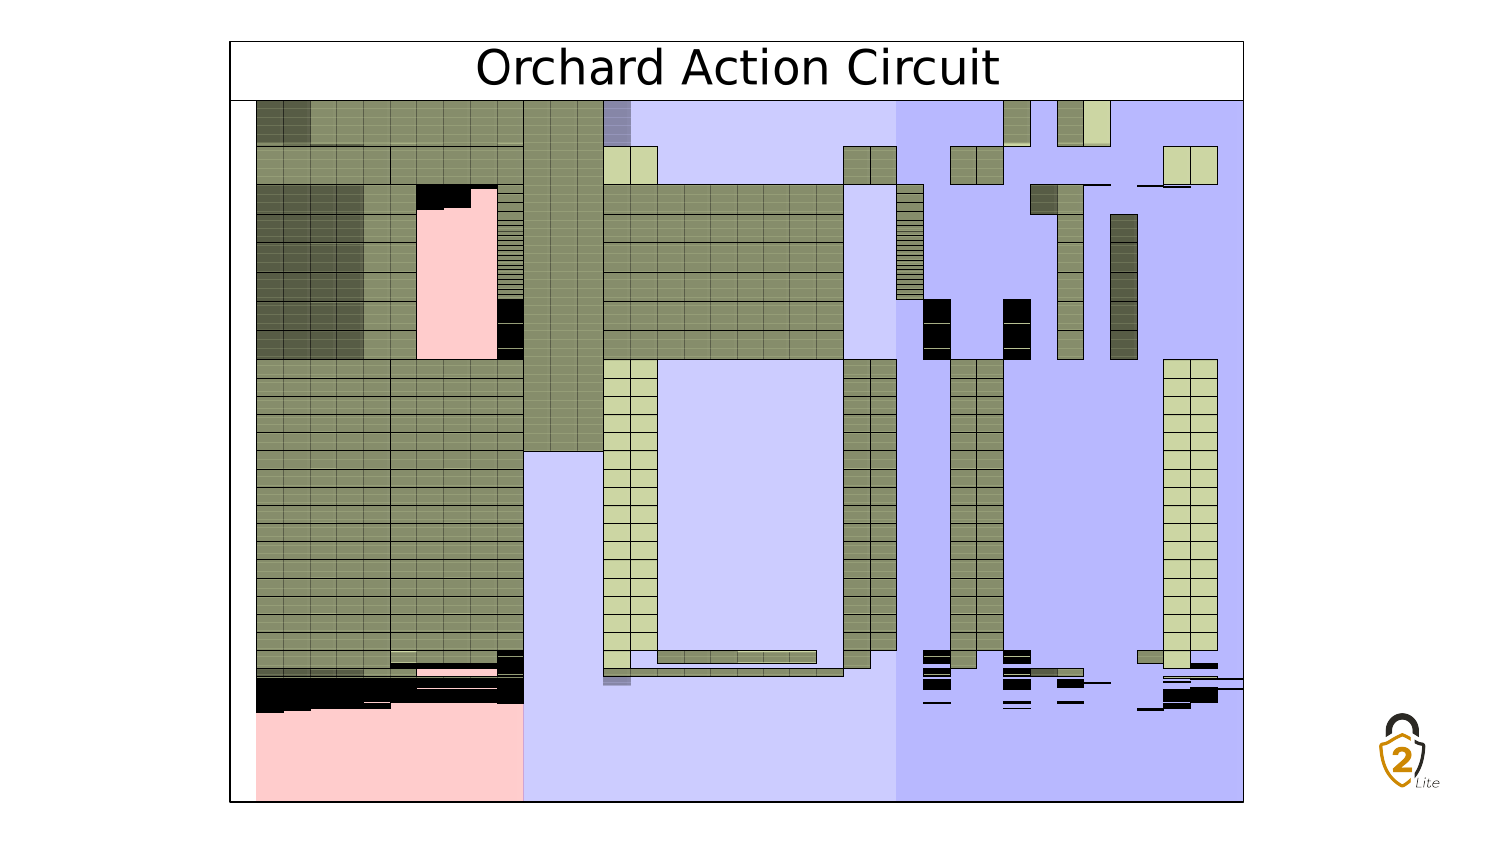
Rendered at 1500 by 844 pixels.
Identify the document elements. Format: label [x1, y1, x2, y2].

picture [230, 42, 1243, 802]
picture [1379, 713, 1440, 788]
